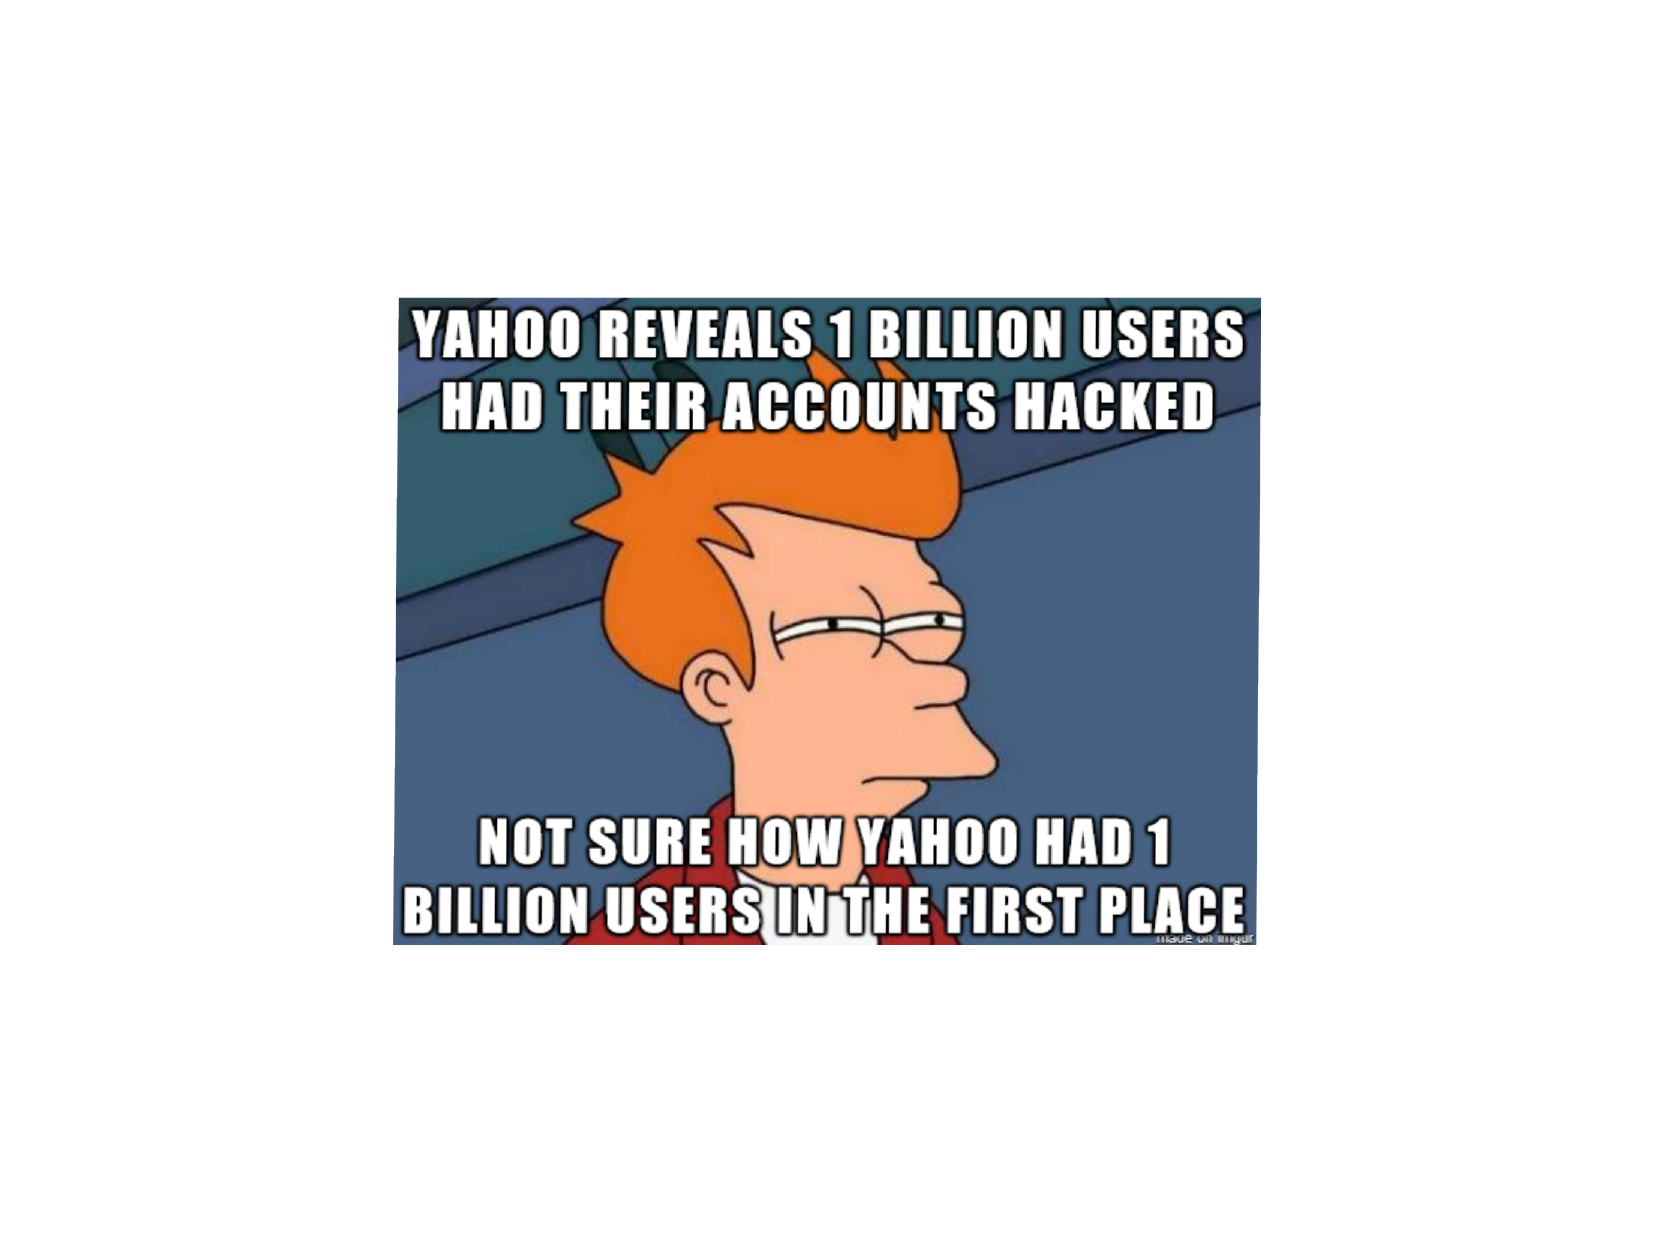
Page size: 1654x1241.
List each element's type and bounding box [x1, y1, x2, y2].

picture [392, 297, 1261, 945]
